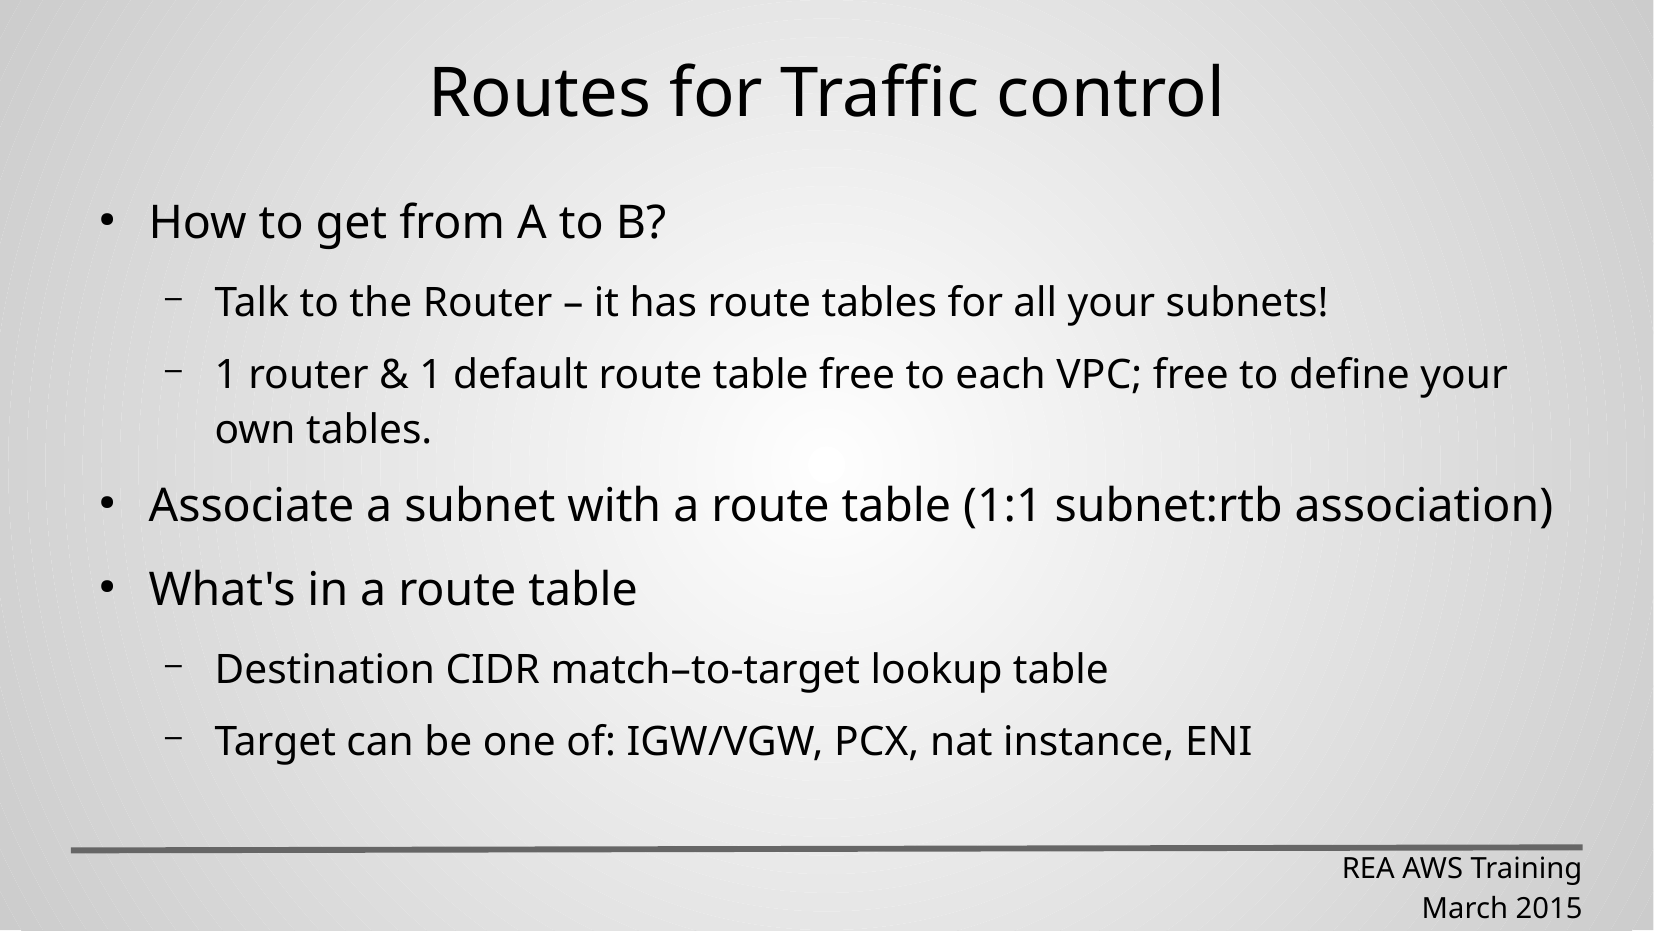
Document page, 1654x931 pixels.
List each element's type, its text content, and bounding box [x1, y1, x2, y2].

title Routes for Traffic control [82, 9, 1571, 170]
list How to get from A to B? Talk to the Router – it has route tables for all your subnets! 1 router & 1 default route table free to each VPC; free to define your own tables. Associate a subnet with a route table (1:1 subnet:rtb association) What's in a route table Destination CIDR match–to-target lookup table Target can be one of: IGW/VGW, PCX, nat instance, ENI [82, 188, 1571, 827]
